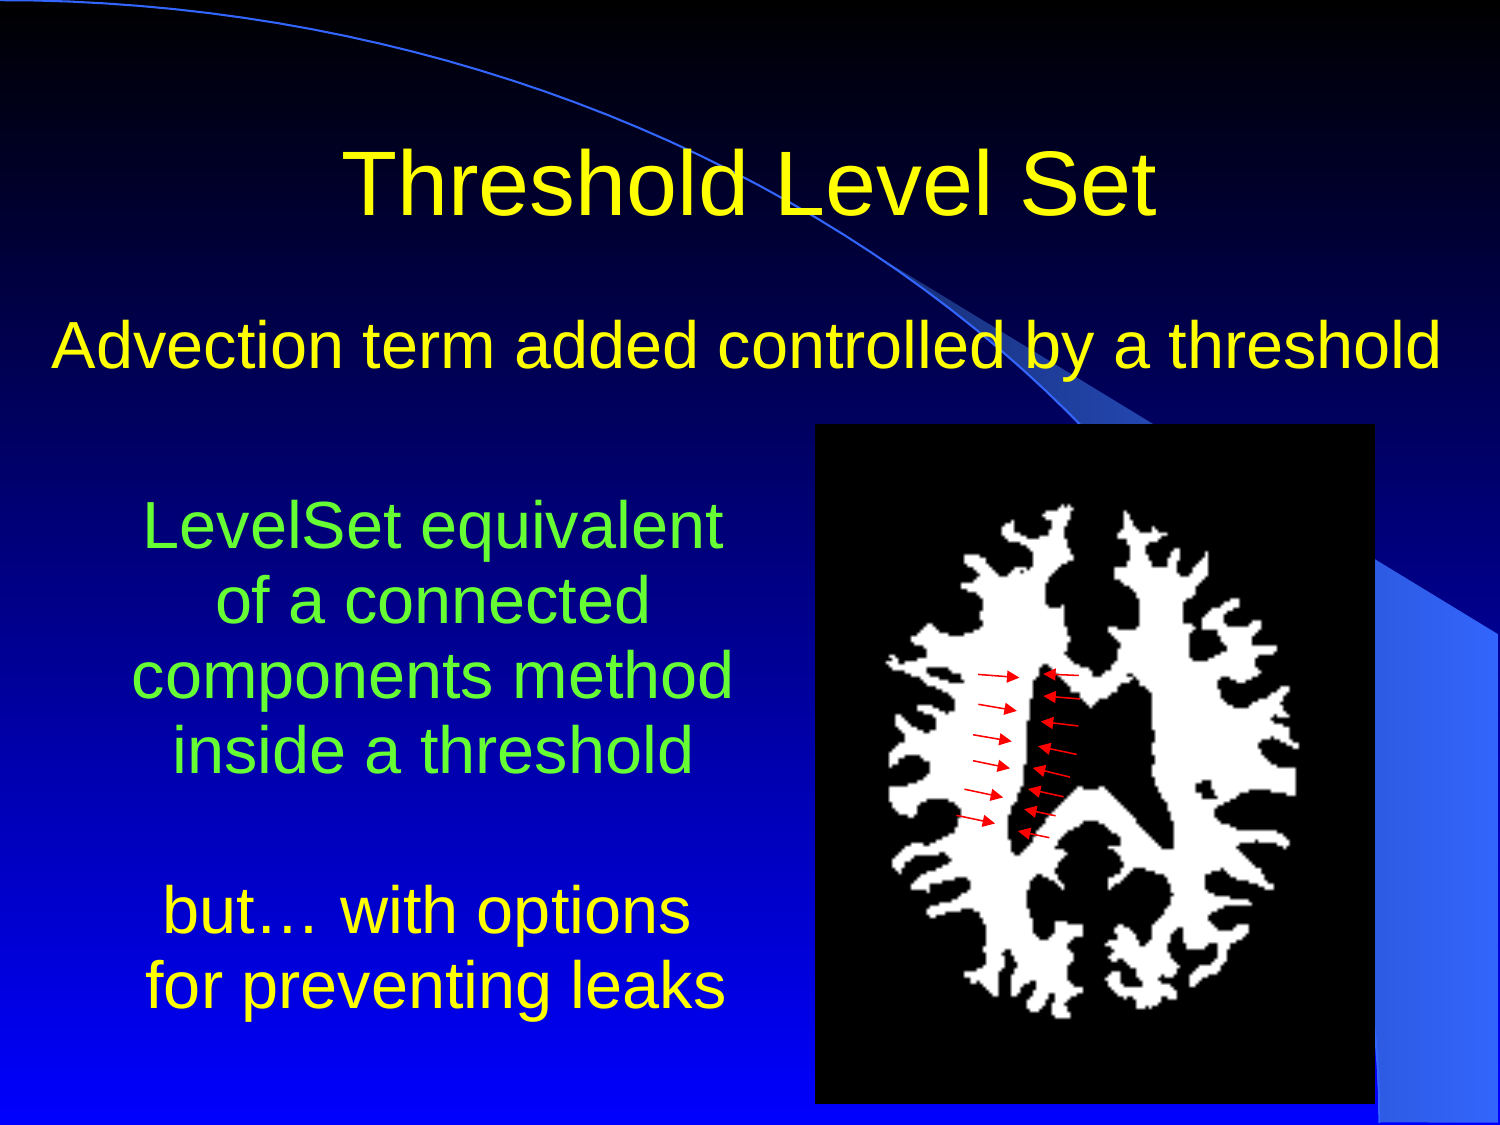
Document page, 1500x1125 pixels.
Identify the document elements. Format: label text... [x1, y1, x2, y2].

title Threshold Level Set [112, 72, 1388, 299]
text_box but… with options for preventing leaks [112, 865, 743, 1031]
chart [815, 425, 1375, 1104]
text_box Advection term added controlled by a threshold [37, 299, 1460, 391]
text_box LevelSet equivalent of a connected components method inside a threshold [116, 480, 751, 796]
